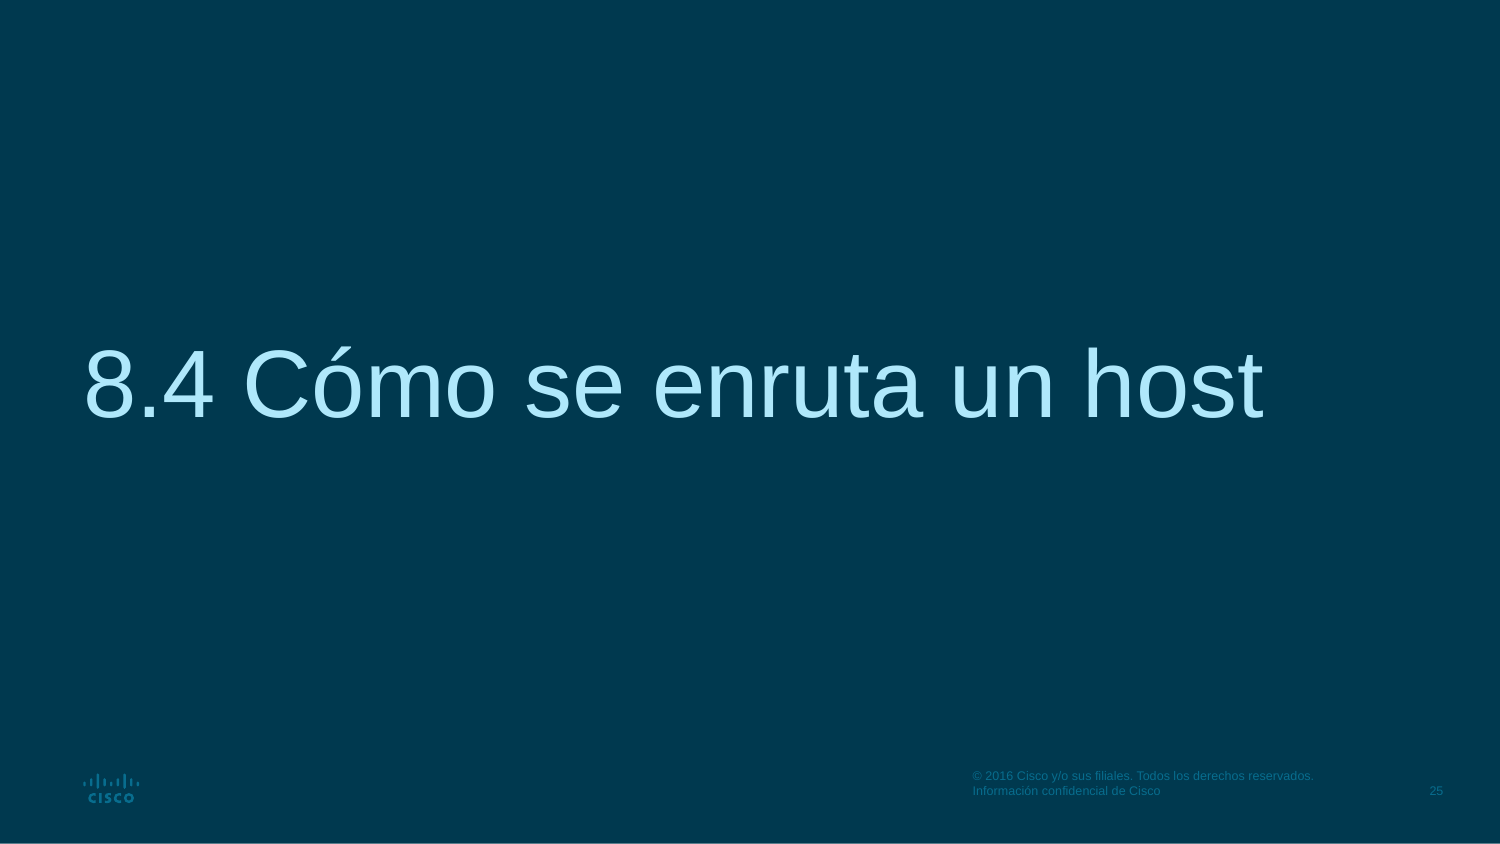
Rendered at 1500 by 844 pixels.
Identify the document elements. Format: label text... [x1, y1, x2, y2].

title 8.4 Cómo se enruta un host [68, 150, 1419, 446]
